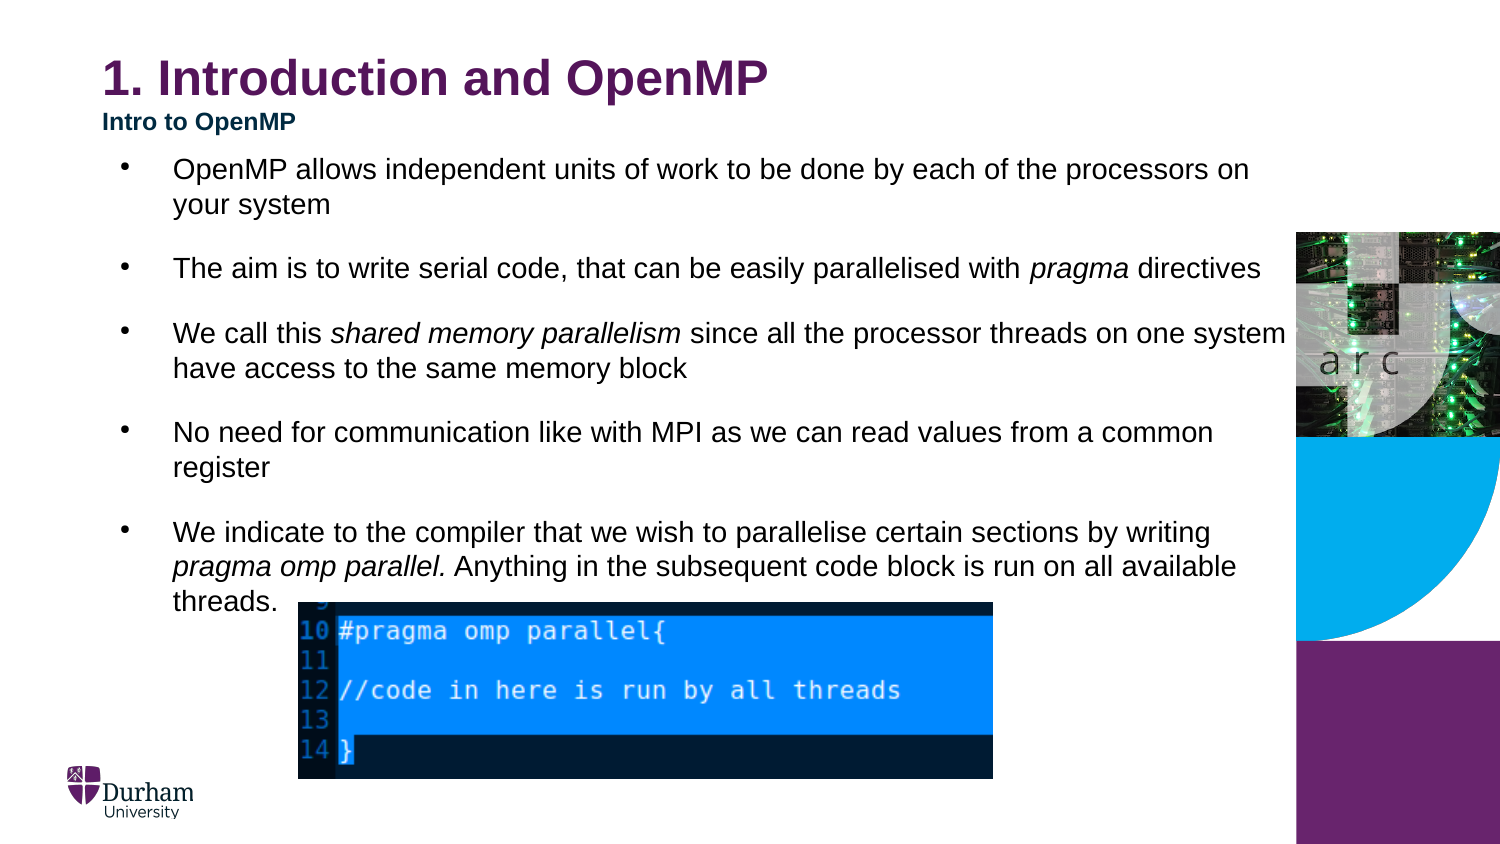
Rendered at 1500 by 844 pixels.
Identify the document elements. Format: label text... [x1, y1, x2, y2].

picture [67, 766, 193, 819]
picture [1296, 232, 1500, 436]
title 1. Introduction and OpenMP Intro to OpenMP [101, 45, 1399, 187]
text_box [1296, 640, 1500, 844]
list OpenMP allows independent units of work to be done by each of the processors on your system The aim is to write serial code, that can be easily parallelised with pragma directives We call this shared memory parallelism since all the processor threads on one system have access to the same memory block No need for communication like with MPI as we can read values from a common register We indicate to the compiler that we wish to parallelise certain sections by writing pragma omp parallel. Anything in the subsequent code block is run on all available threads. [101, 150, 1297, 488]
picture [1332, 467, 1500, 640]
picture [298, 602, 993, 779]
